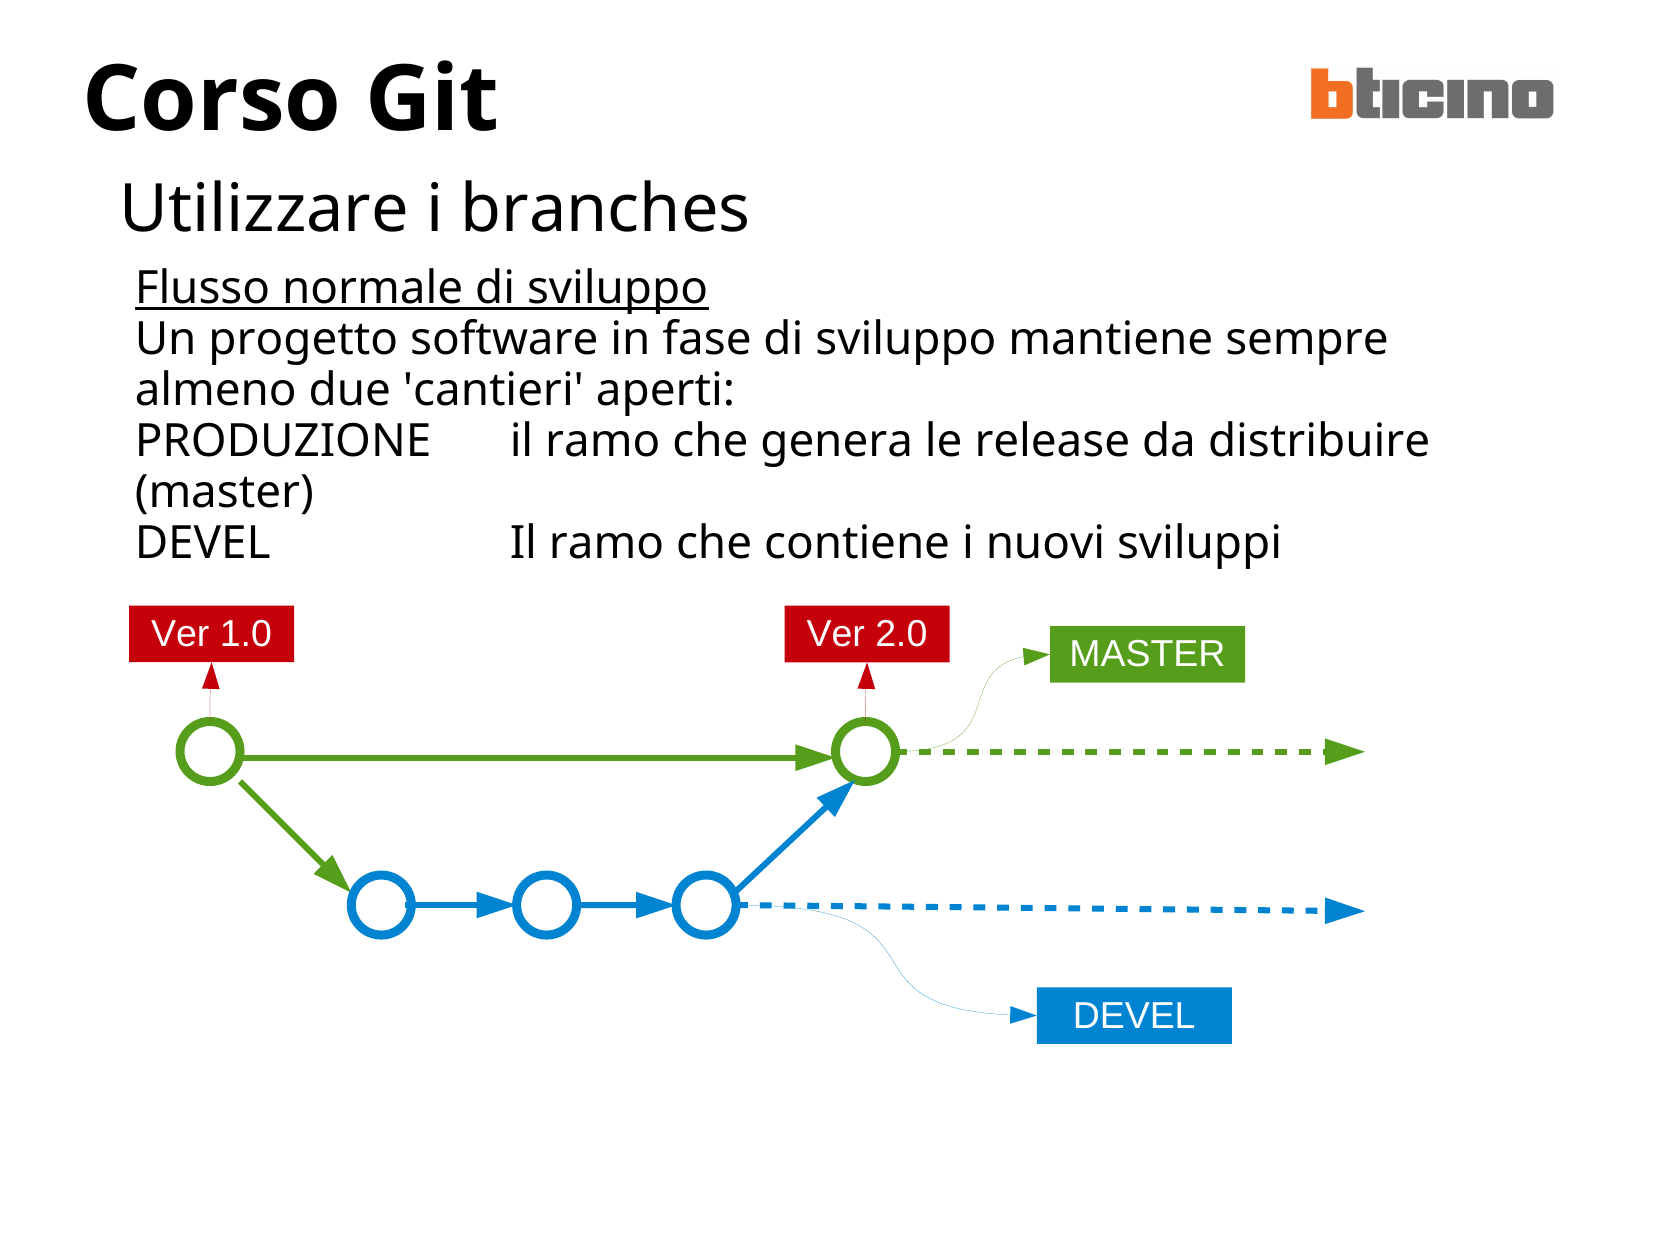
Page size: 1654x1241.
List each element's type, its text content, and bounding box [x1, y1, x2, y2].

text_box Ver 2.0 [784, 605, 950, 663]
text_box MASTER [1050, 626, 1246, 683]
text_box Flusso normale di sviluppo Un progetto software in fase di sviluppo mantiene sempre almeno due 'cantieri' aperti: PRODUZIONE il ramo che genera le release da distribuire (master) DEVEL Il ramo che contiene i nuovi sviluppi [120, 255, 1486, 571]
title Corso Git [82, 48, 1570, 151]
text_box DEVEL [1036, 987, 1232, 1044]
text_box Ver 1.0 [129, 605, 295, 663]
text_box Utilizzare i branches [105, 165, 1576, 256]
